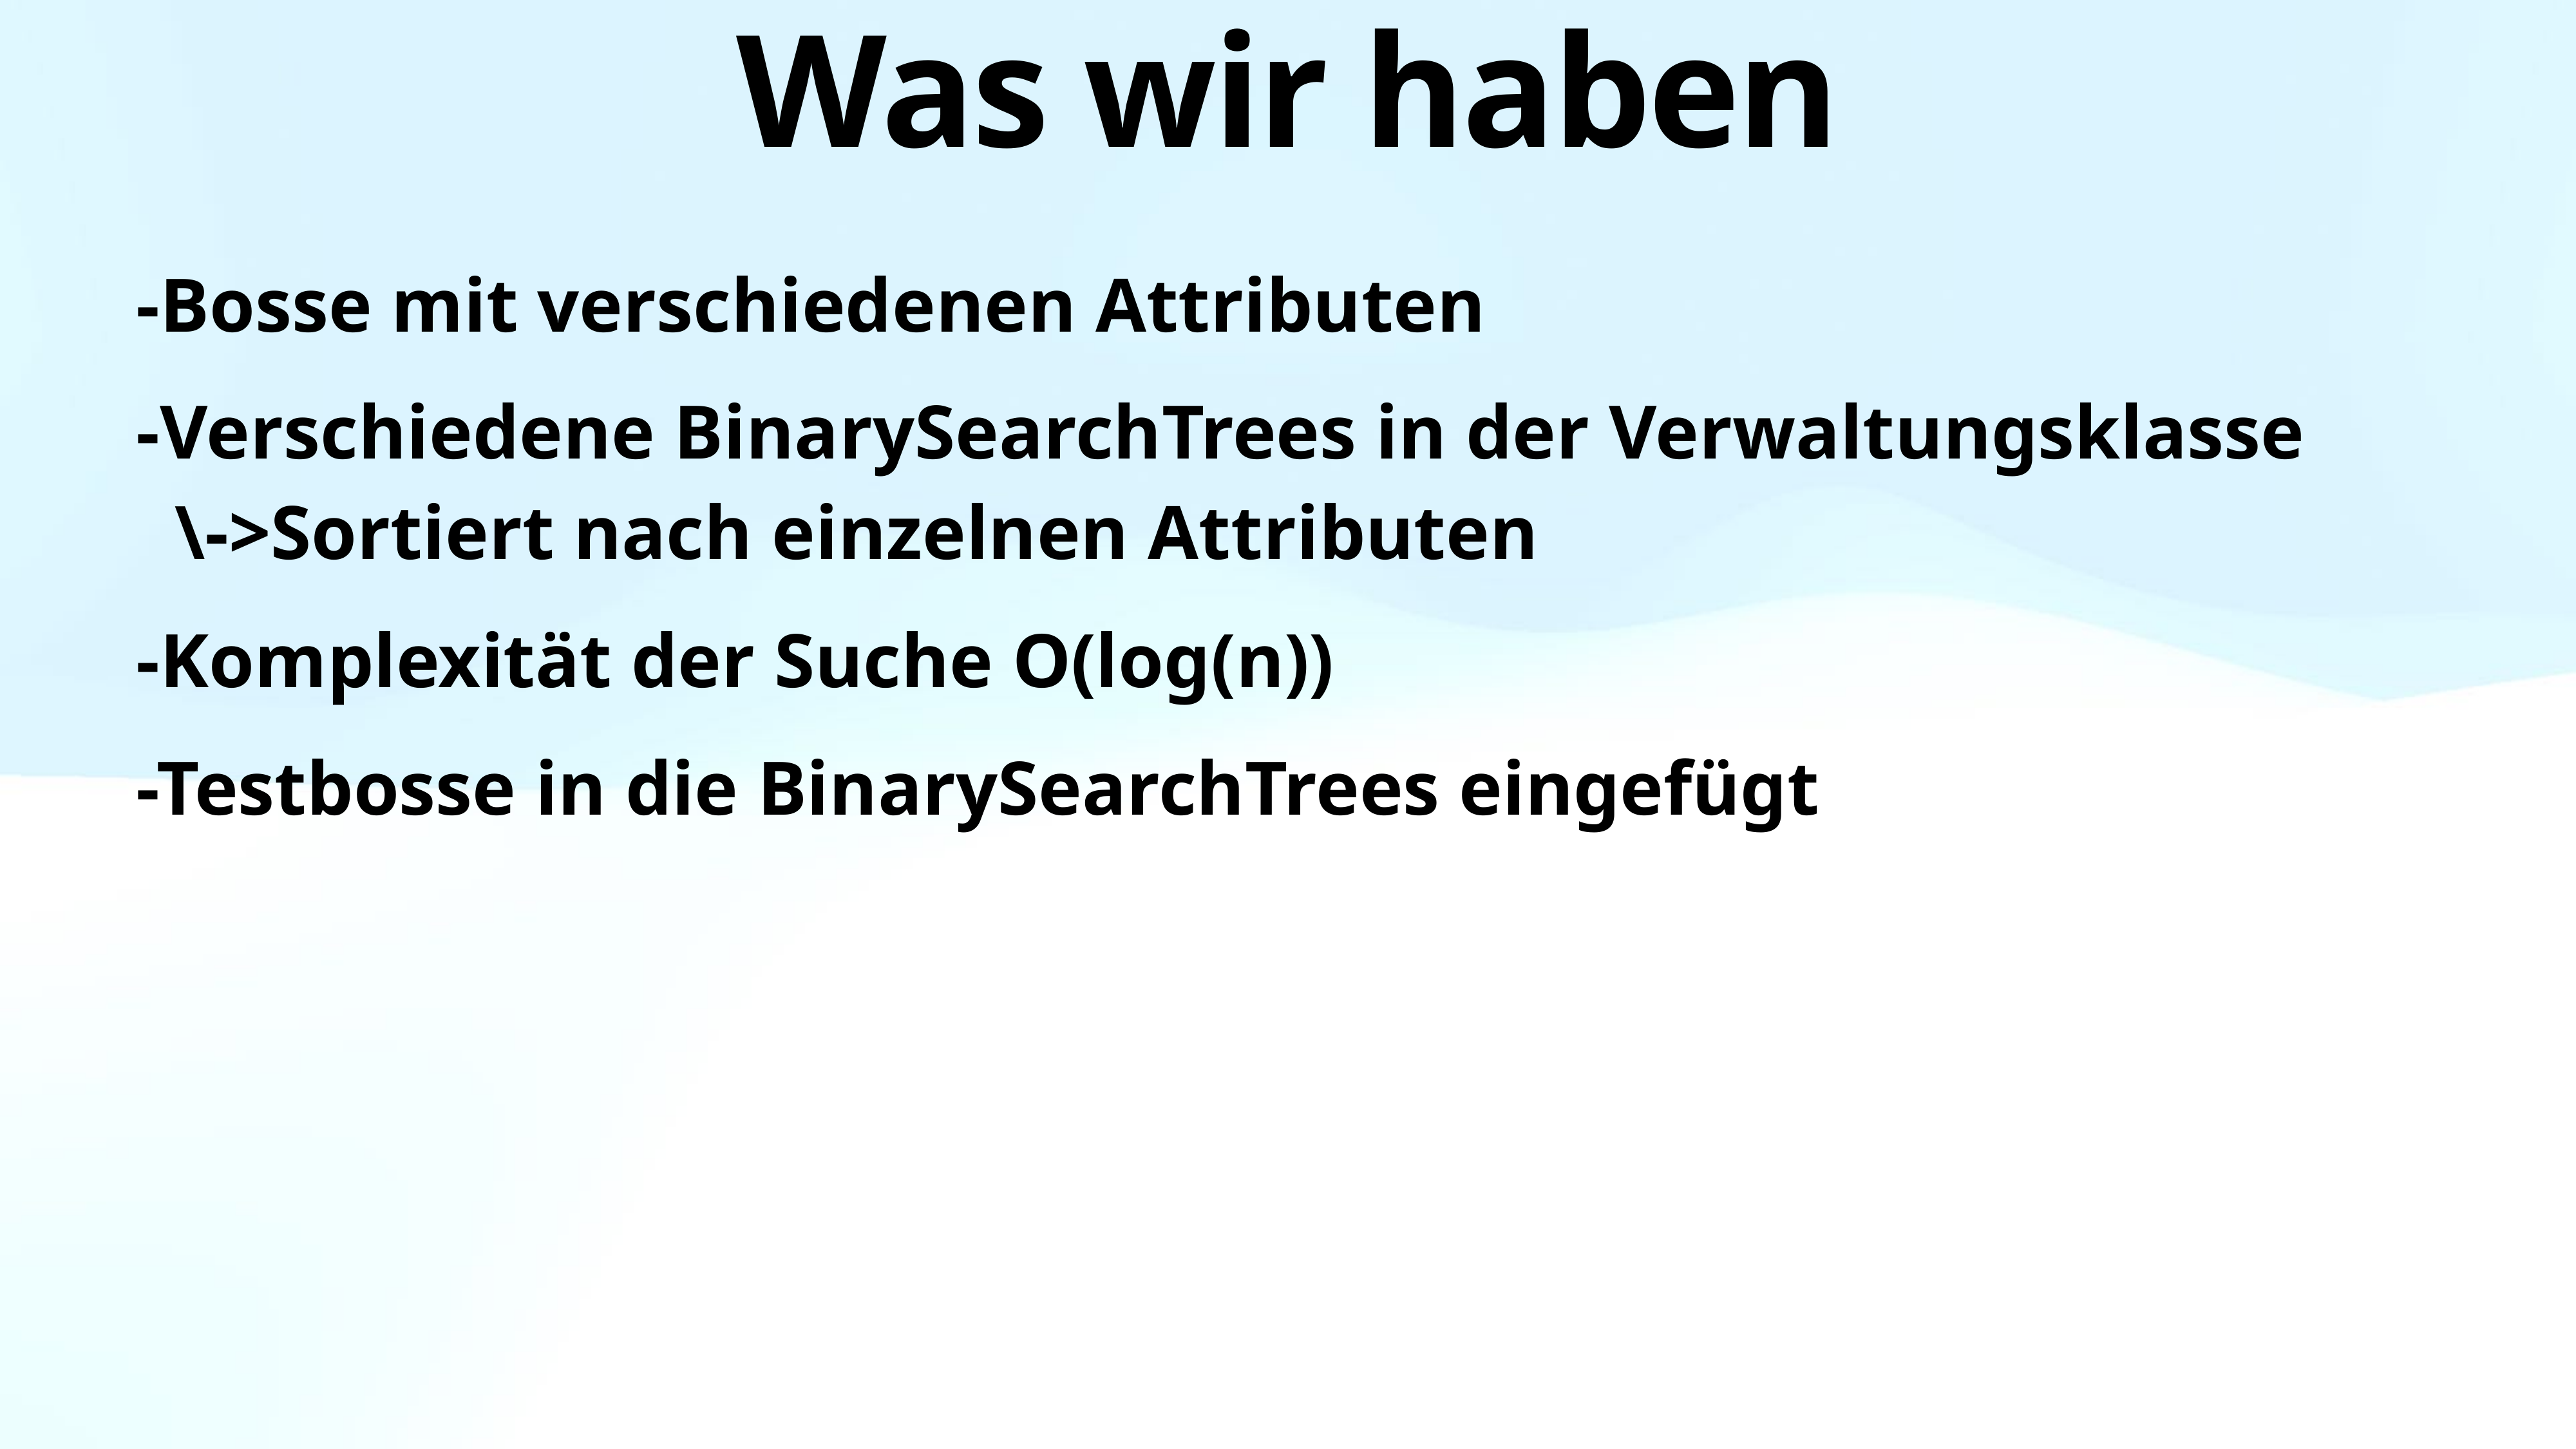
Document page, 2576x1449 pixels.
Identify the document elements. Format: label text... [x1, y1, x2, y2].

picture [0, 0, 2576, 1449]
text_box Was wir haben [127, 0, 2449, 186]
text_box -Bosse mit verschiedenen Attributen -Verschiedene BinarySearchTrees in der Verwaltungsklasse \->Sortiert nach einzelnen Attributen -Komplexität der Suche O(log(n)) -Testbosse in die BinarySearchTrees eingefügt [127, 248, 2448, 1374]
